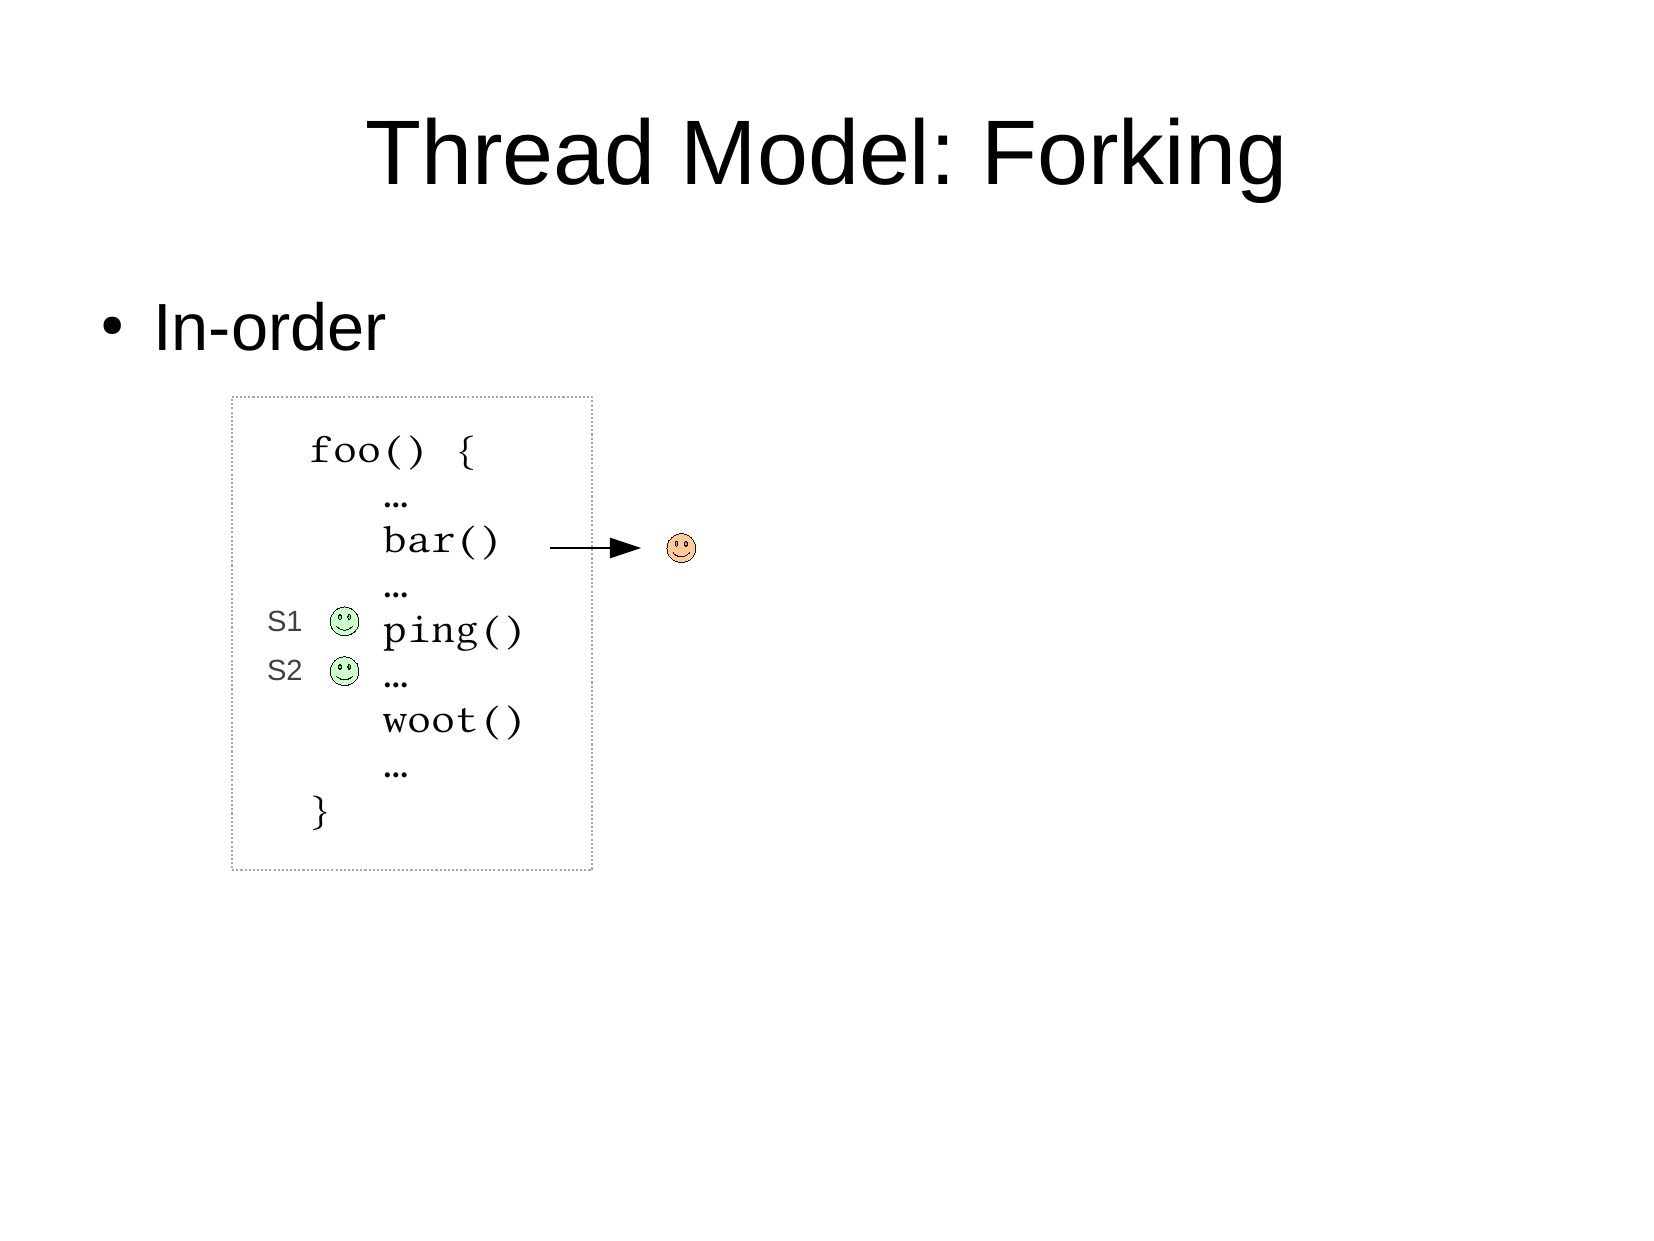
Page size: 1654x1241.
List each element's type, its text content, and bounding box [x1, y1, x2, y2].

text_box [330, 656, 359, 686]
list In-order [82, 290, 1571, 1010]
text_box [666, 533, 696, 563]
text_box foo() { … bar() … ping() … woot() … } [294, 417, 574, 838]
text_box S1 [252, 594, 318, 644]
text_box [330, 606, 359, 636]
text_box S2 [252, 644, 318, 694]
title Thread Model: Forking [82, 49, 1571, 257]
